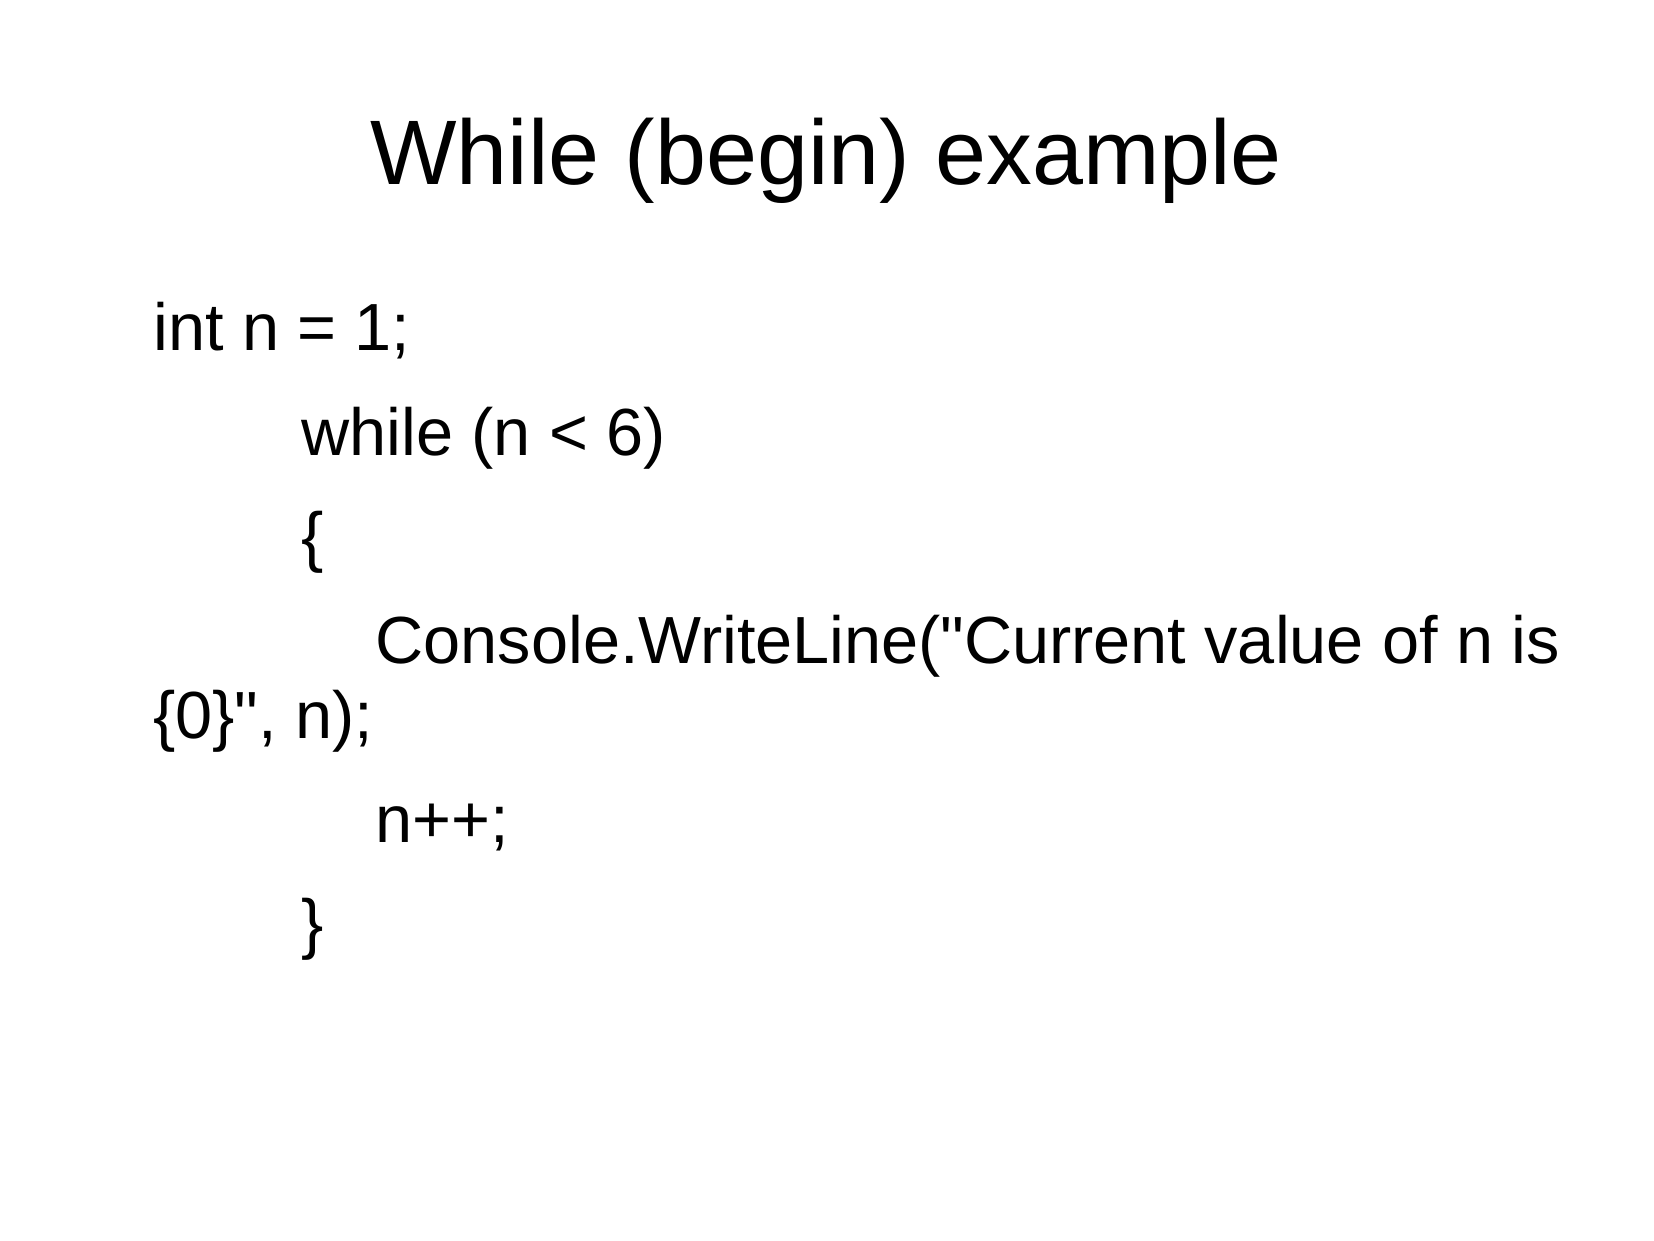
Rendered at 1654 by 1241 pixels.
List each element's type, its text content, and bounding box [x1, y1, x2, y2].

list int n = 1; while (n < 6) { Console.WriteLine("Current value of n is {0}", n); n++; } [82, 290, 1571, 1010]
title While (begin) example [82, 49, 1571, 257]
